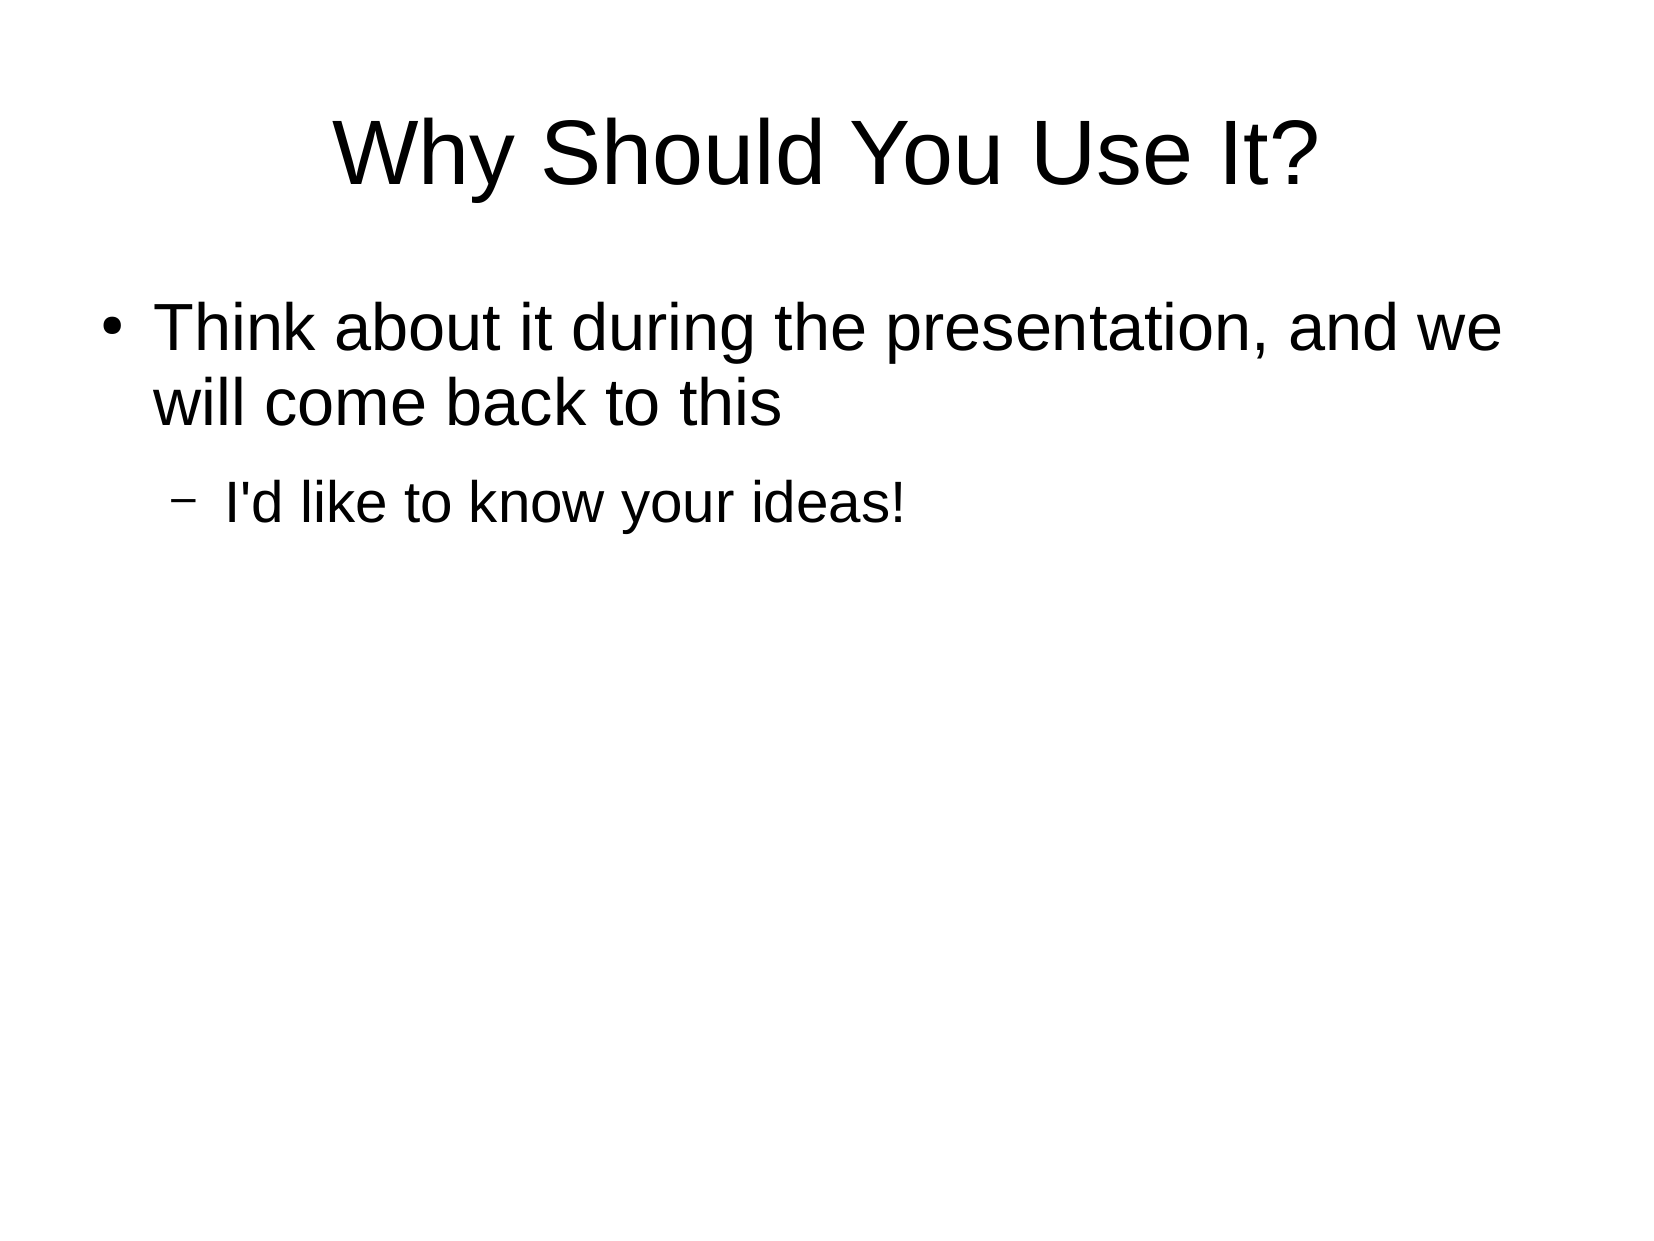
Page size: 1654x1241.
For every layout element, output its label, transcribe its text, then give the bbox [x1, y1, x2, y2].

list Think about it during the presentation, and we will come back to this I'd like to know your ideas! [82, 290, 1571, 1010]
title Why Should You Use It? [82, 49, 1571, 257]
